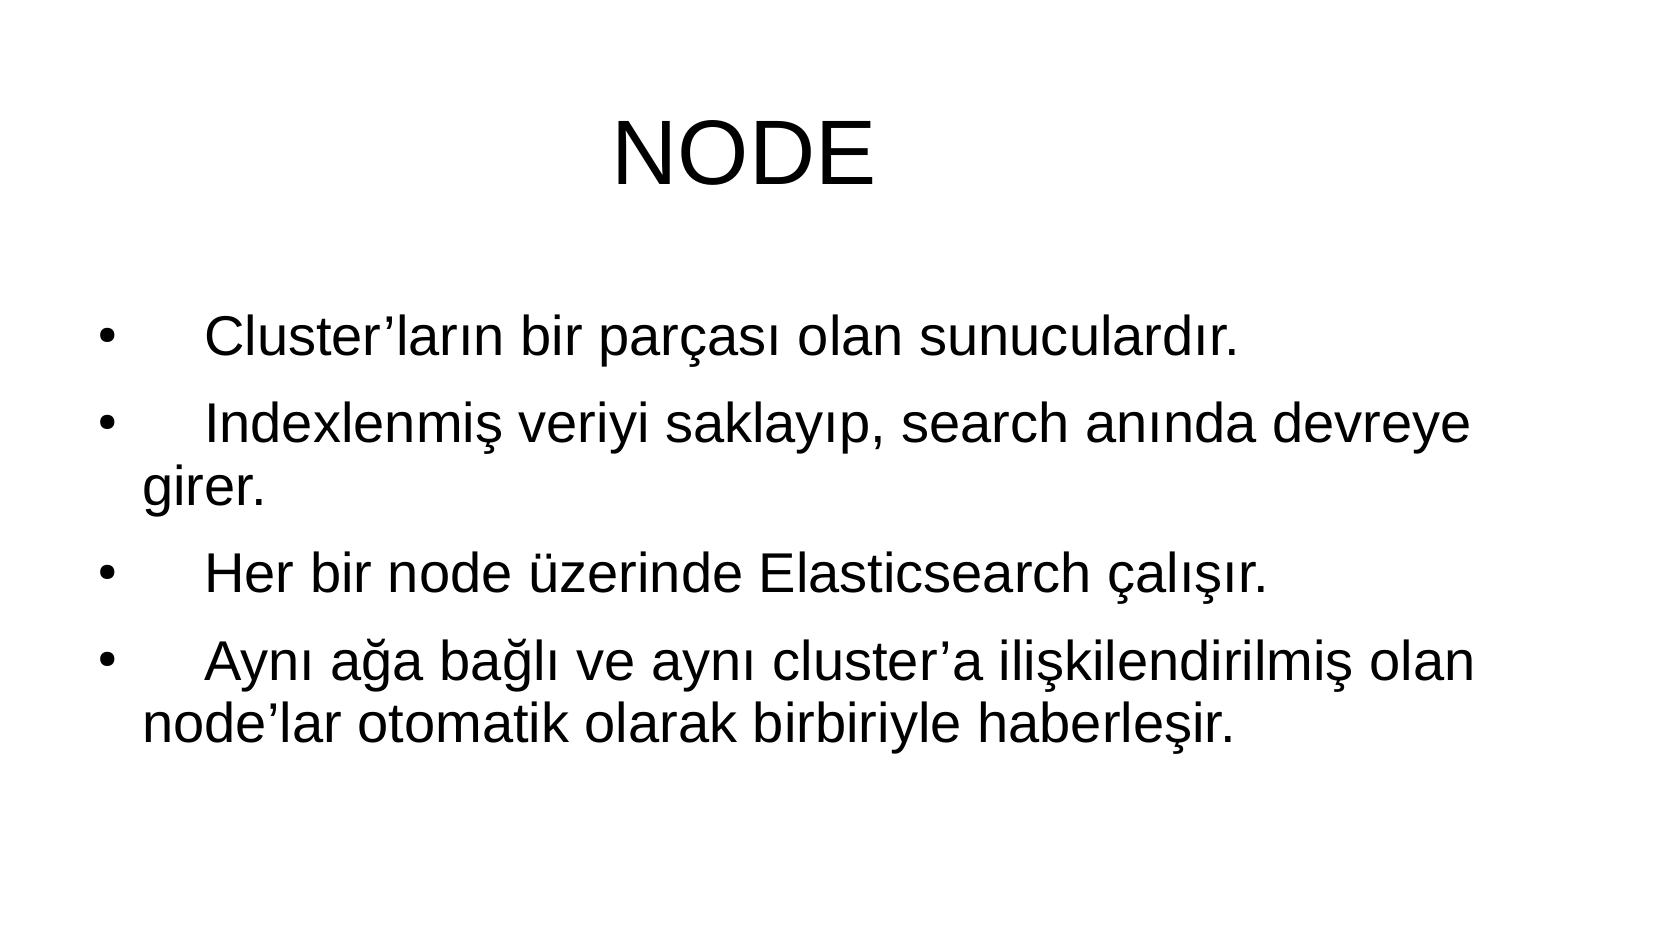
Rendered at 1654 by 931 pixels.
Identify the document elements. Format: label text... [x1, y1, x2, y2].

title NODE [0, 75, 1489, 231]
list Cluster’ların bir parçası olan sunuculardır. Indexlenmiş veriyi saklayıp, search anında devreye girer. Her bir node üzerinde Elasticsearch çalışır. Aynı ağa bağlı ve aynı cluster’a ilişkilendirilmiş olan node’lar otomatik olarak birbiriyle haberleşir. [82, 217, 1571, 758]
